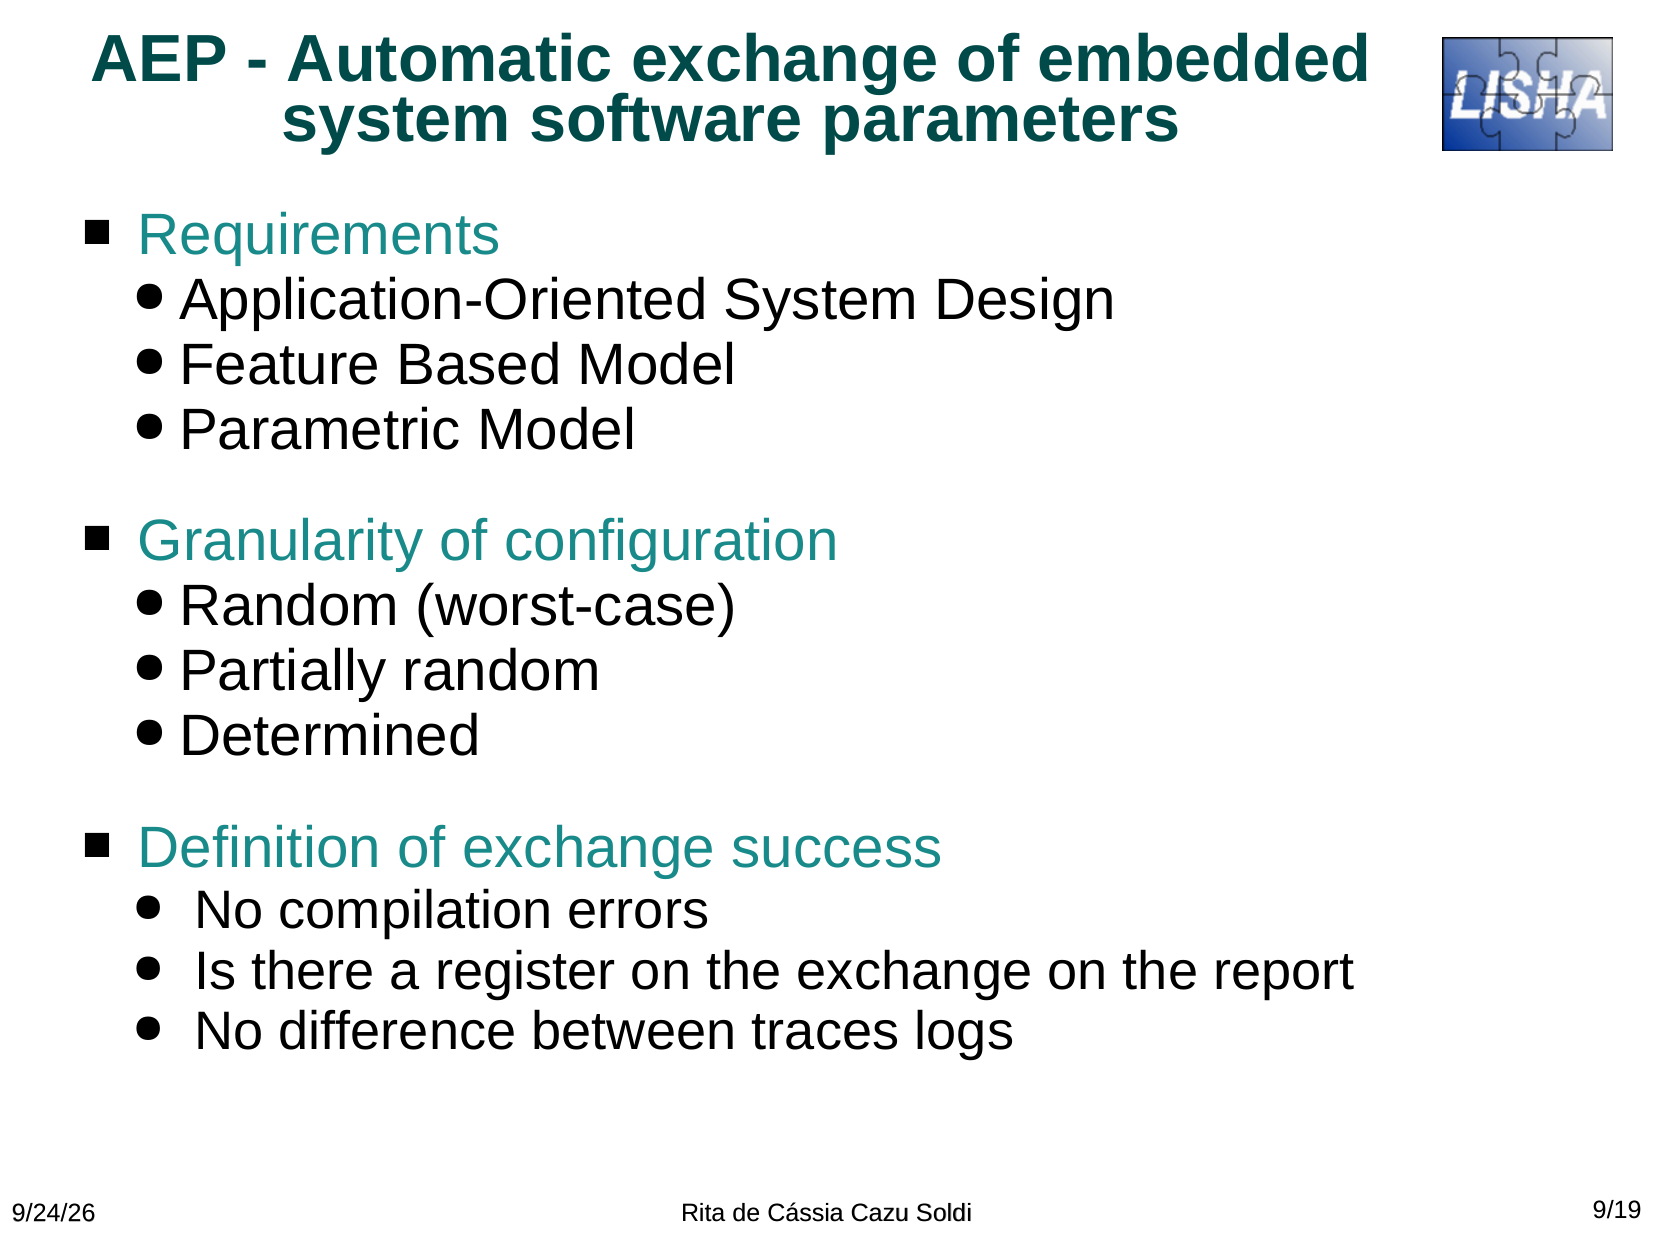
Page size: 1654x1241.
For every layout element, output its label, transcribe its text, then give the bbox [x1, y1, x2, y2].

picture [1442, 37, 1613, 151]
list Requirements Application-Oriented System Design Feature Based Model Parametric Model Granularity of configuration Random (worst-case) Partially random Determined Definition of exchange success No compilation errors Is there a register on the exchange on the report No difference between traces logs [37, 201, 1613, 1161]
title AEP - Automatic exchange of embedded system software parameters [37, 16, 1426, 172]
